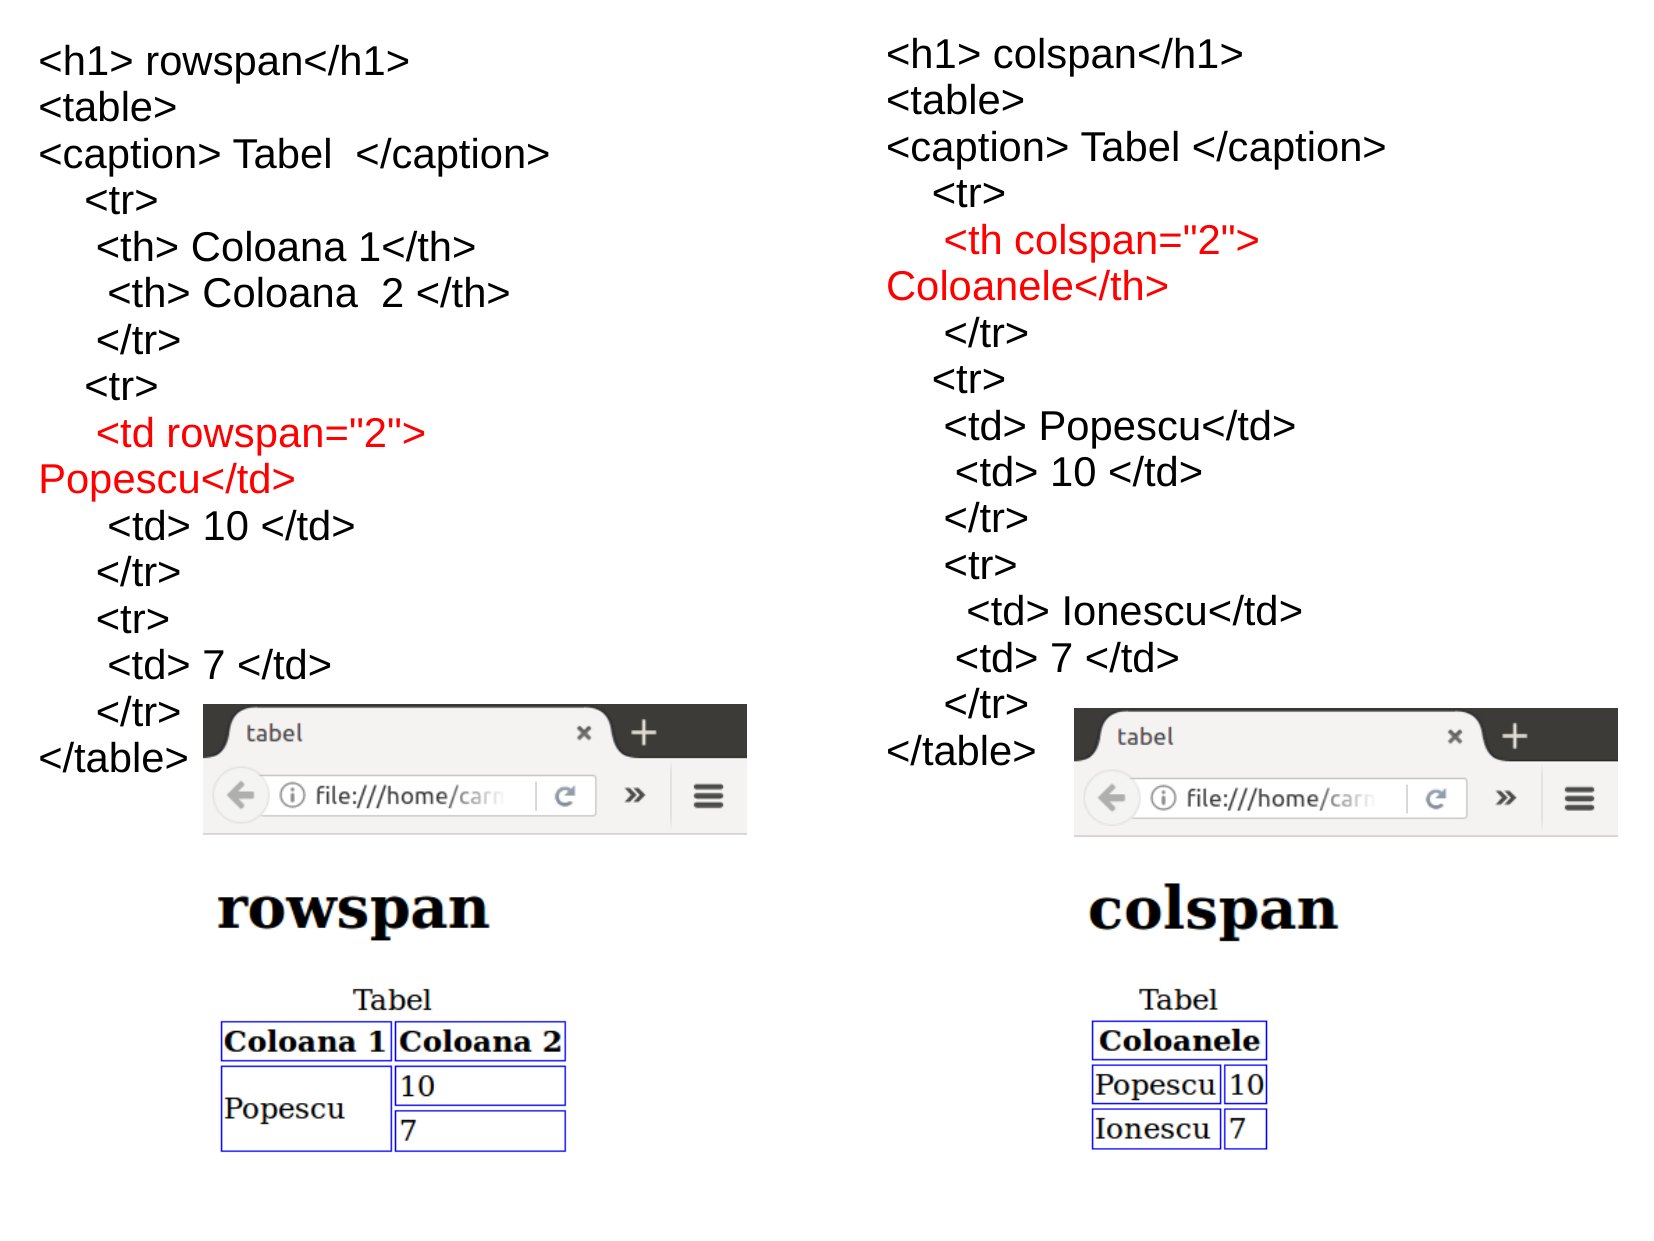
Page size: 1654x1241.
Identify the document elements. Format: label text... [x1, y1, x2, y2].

picture [1074, 708, 1618, 1195]
picture [203, 704, 747, 1198]
text_box <h1> colspan</h1> <table> <caption> Tabel </caption> <tr> <th colspan="2"> Coloanele</th> </tr> <tr> <td> Popescu</td> <td> 10 </td> </tr> <tr> <td> Ionescu</td> <td> 7 </td> </tr> </table> [871, 23, 1502, 782]
text_box <h1> rowspan</h1> <table> <caption> Tabel </caption> <tr> <th> Coloana 1</th> <th> Coloana 2 </th> </tr> <tr> <td rowspan="2"> Popescu</td> <td> 10 </td> </tr> <tr> <td> 7 </td> </tr> </table> [23, 30, 650, 815]
